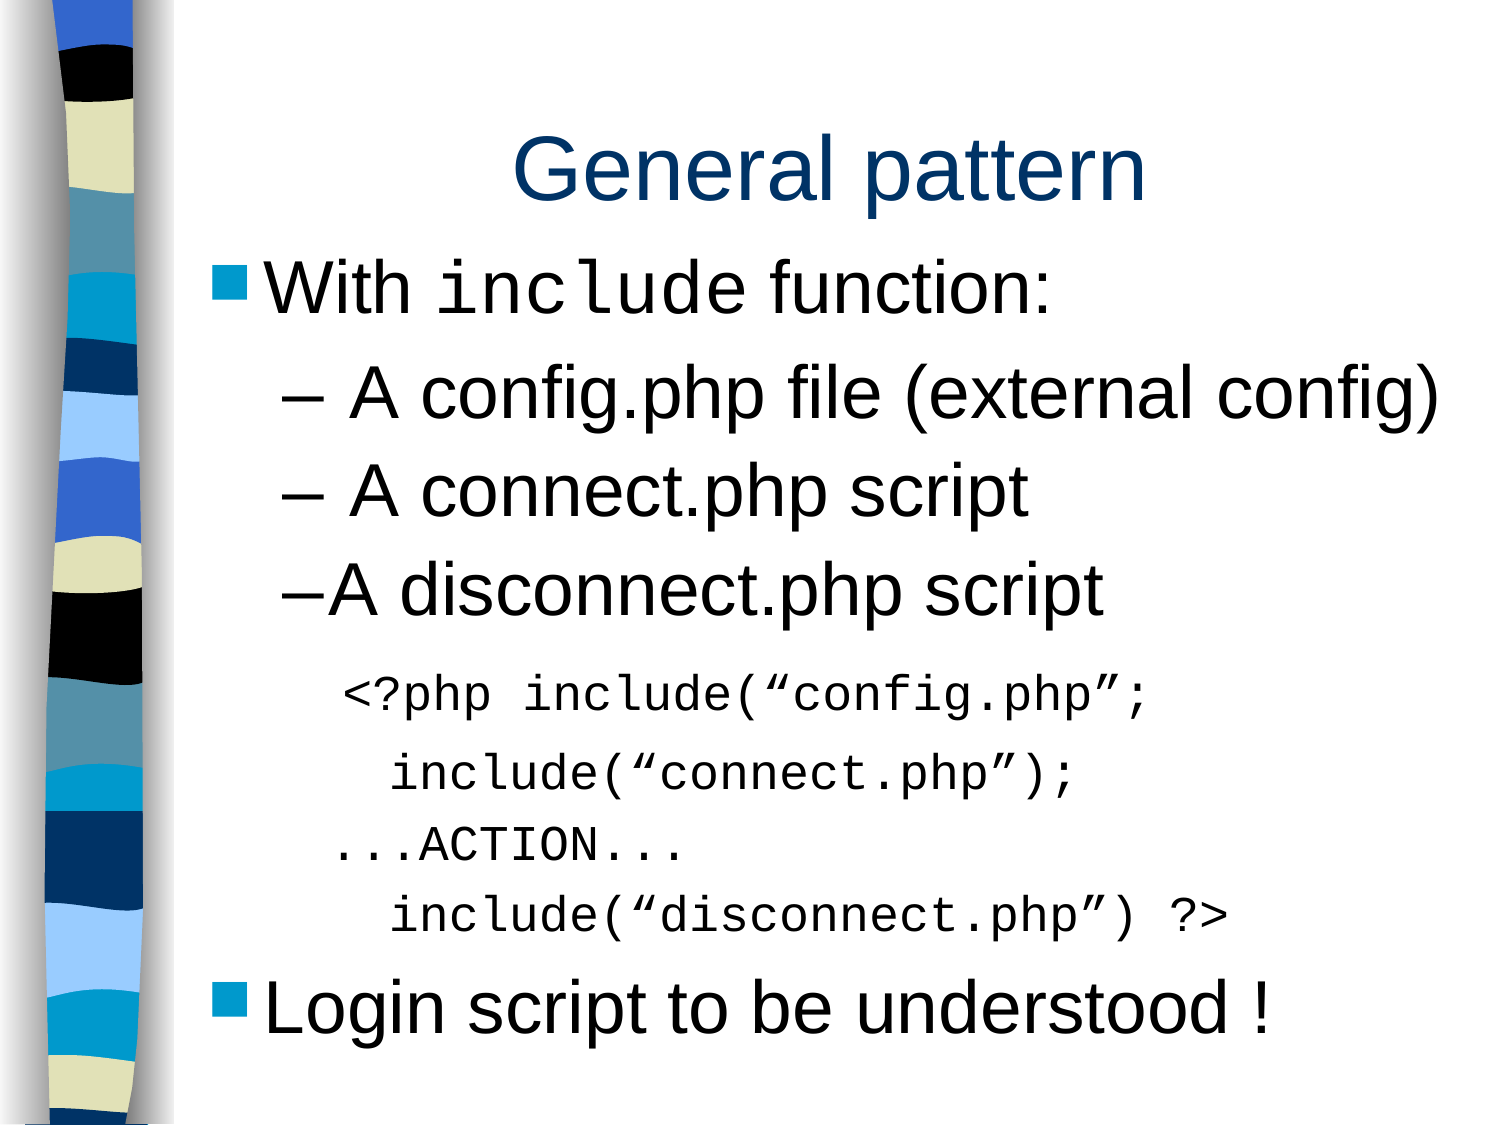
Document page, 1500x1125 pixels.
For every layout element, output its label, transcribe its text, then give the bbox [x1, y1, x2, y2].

title General pattern [192, 74, 1468, 237]
list With include function: A config.php file (external config) A connect.php script A disconnect.php script <?php include(“config.php”; include(“connect.php”); ...ACTION... include(“disconnect.php”) ?> Login script to be understood ! [192, 237, 1468, 1096]
